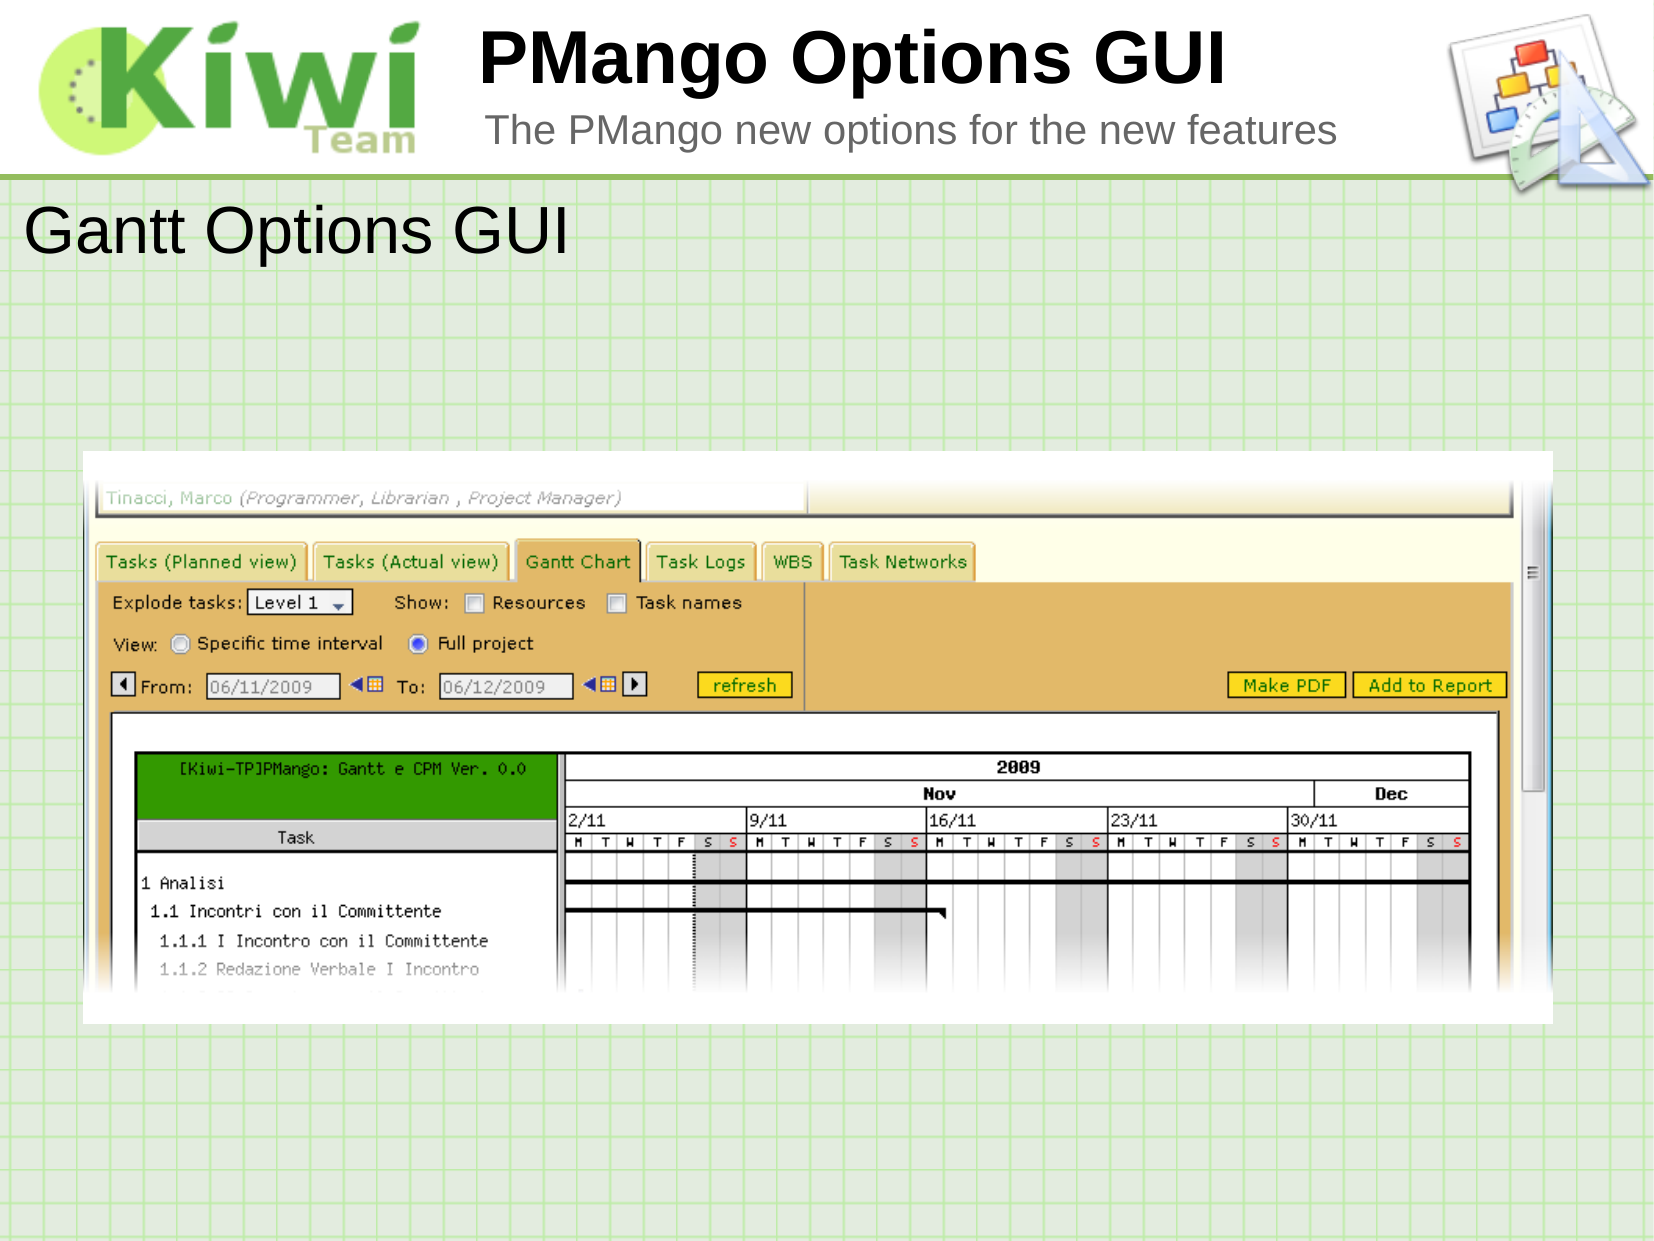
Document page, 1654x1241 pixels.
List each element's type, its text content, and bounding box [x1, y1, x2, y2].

picture [29, 7, 438, 166]
picture [0, 0, 1654, 1241]
title PMango Options GUI [478, 8, 1388, 107]
subtitle Gantt Options GUI [23, 180, 650, 290]
text_box [0, 0, 1446, 174]
title The PMango new options for the new features [484, 88, 1418, 173]
